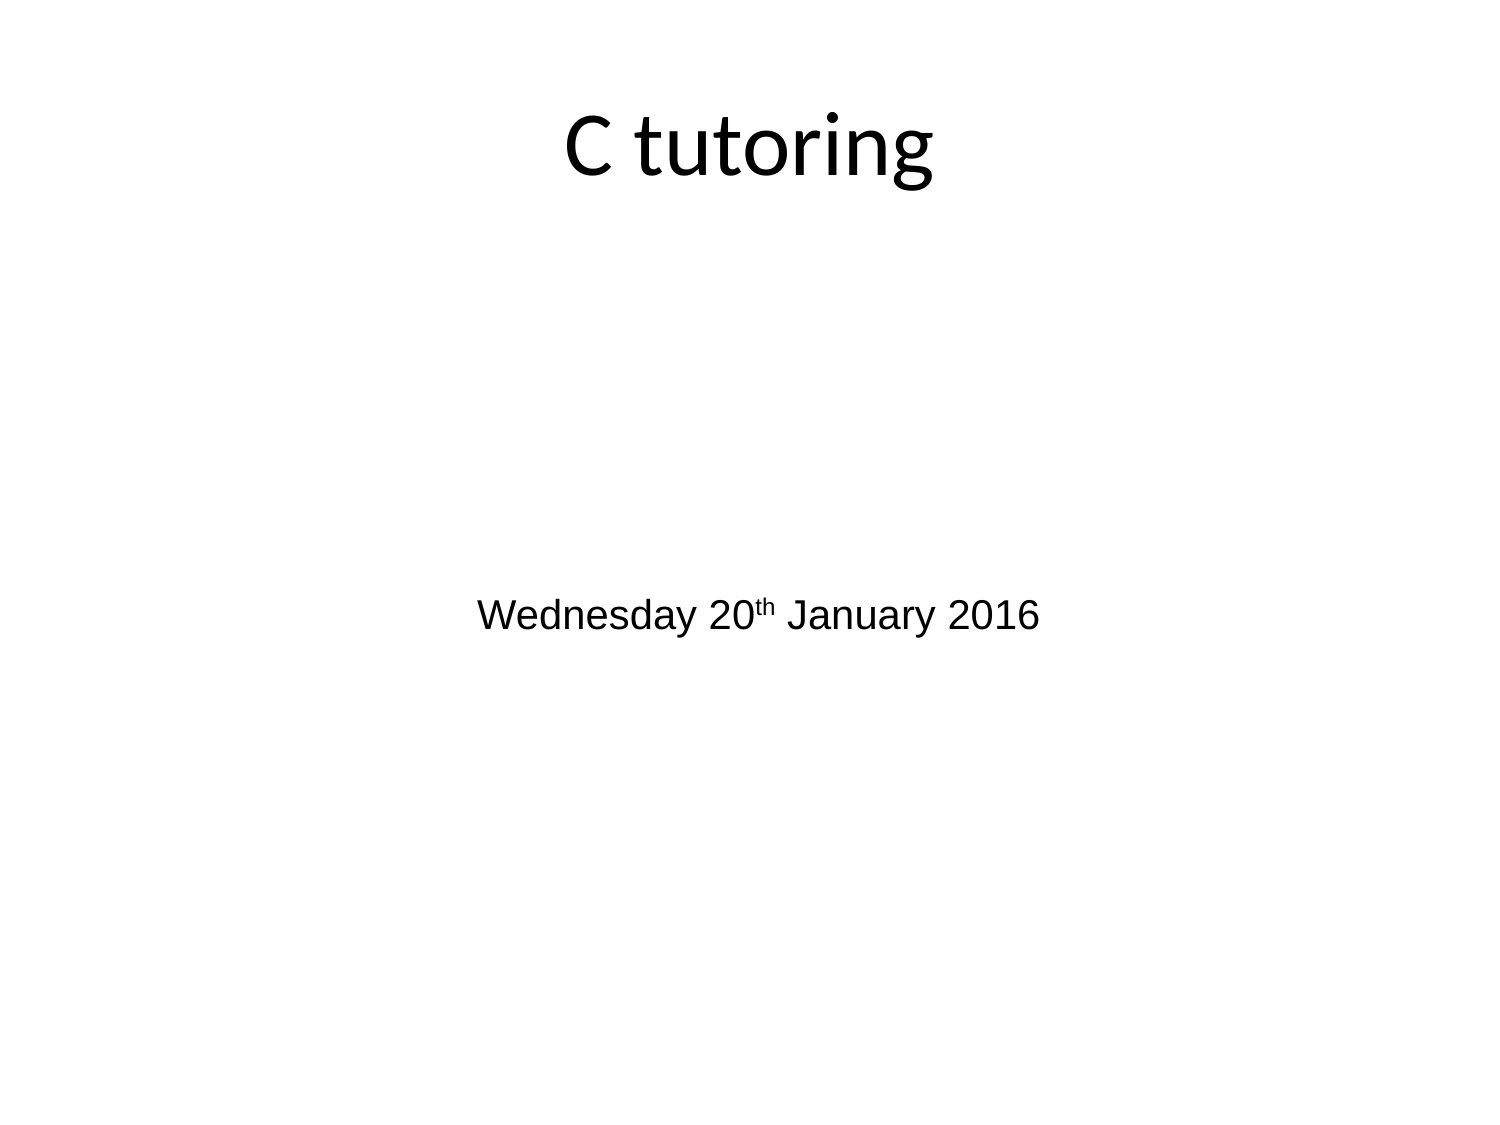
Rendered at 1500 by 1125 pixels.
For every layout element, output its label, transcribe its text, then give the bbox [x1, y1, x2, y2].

title C tutoring [75, 45, 1425, 233]
list Wednesday 20th January 2016 [75, 262, 1425, 1005]
